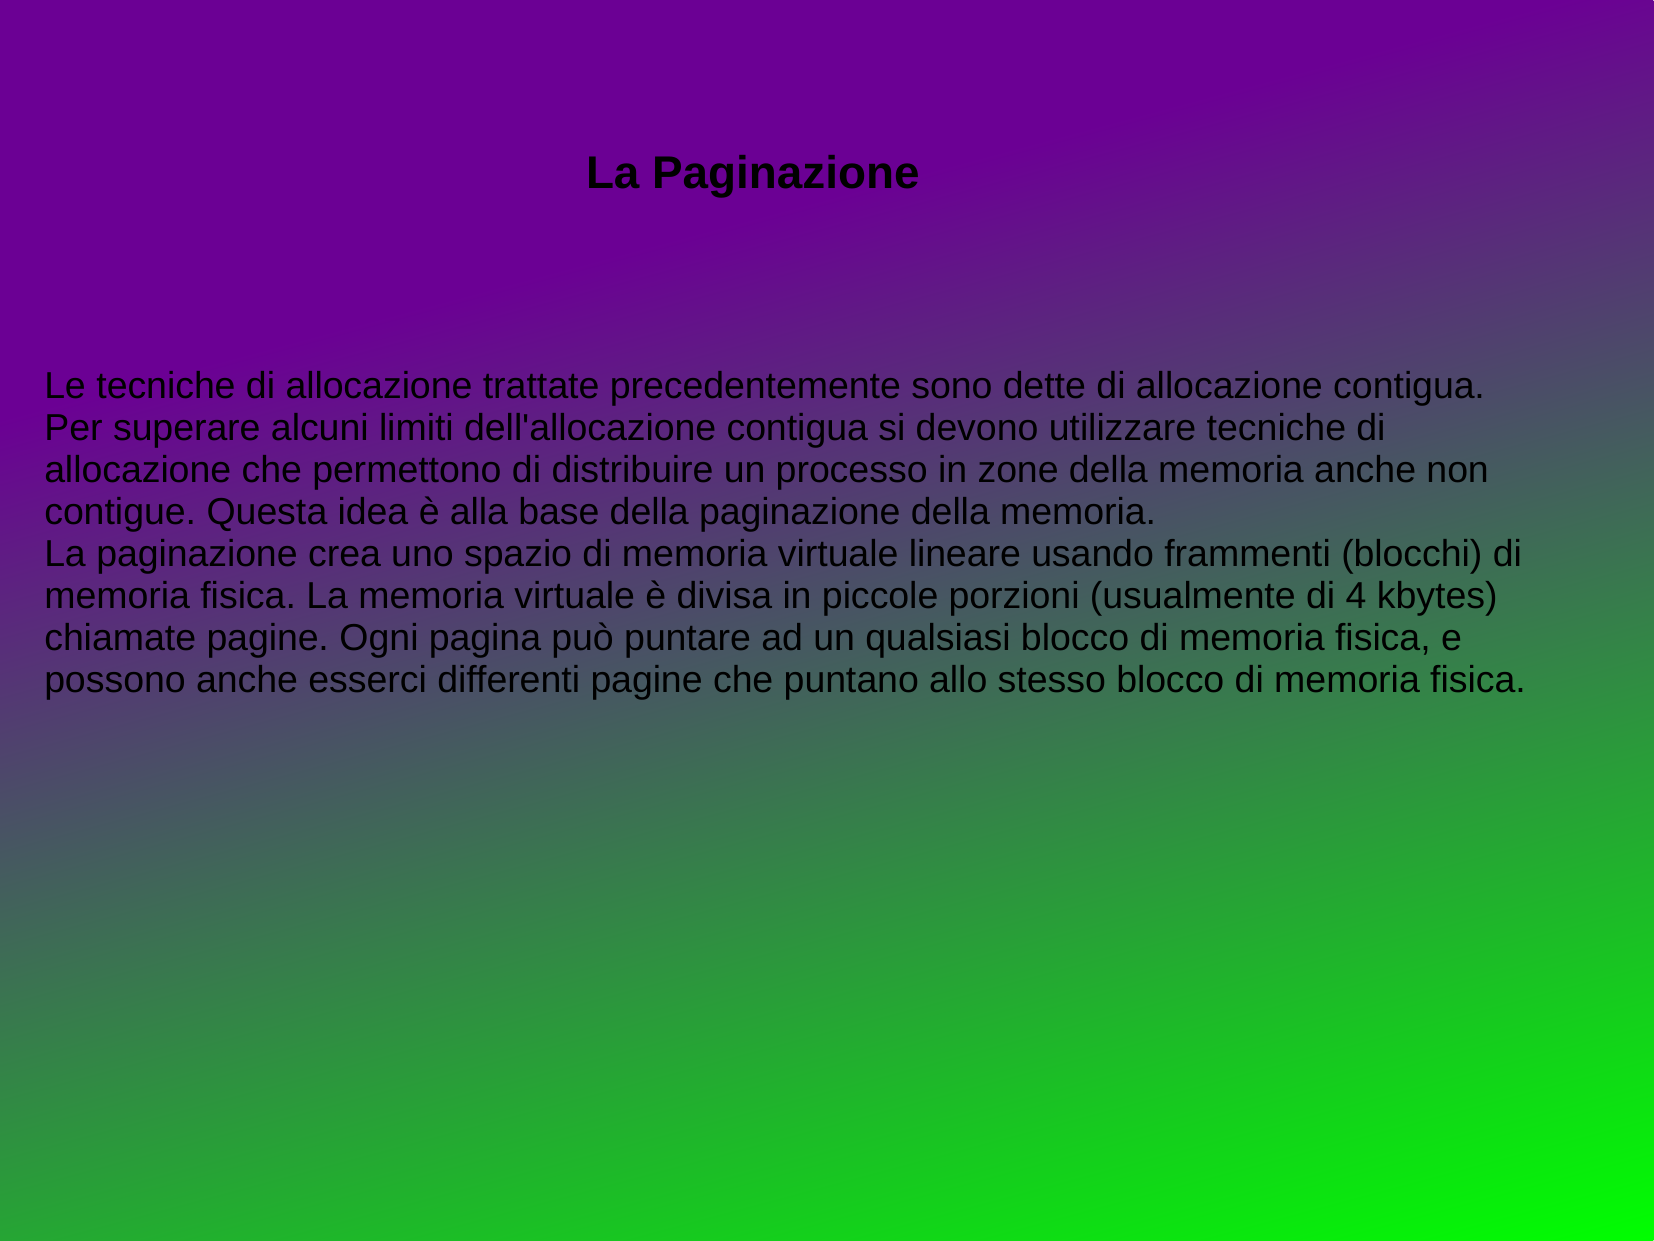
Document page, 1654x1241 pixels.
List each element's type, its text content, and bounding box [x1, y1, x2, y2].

text_box La Paginazione [354, 139, 1152, 207]
text_box Le tecniche di allocazione trattate precedentemente sono dette di allocazione contigua. Per superare alcuni limiti dell'allocazione contigua si devono utilizzare tecniche di allocazione che permettono di distribuire un processo in zone della memoria anche non contigue. Questa idea è alla base della paginazione della memoria. La paginazione crea uno spazio di memoria virtuale lineare usando frammenti (blocchi) di memoria fisica. La memoria virtuale è divisa in piccole porzioni (usualmente di 4 kbytes) chiamate pagine. Ogni pagina può puntare ad un qualsiasi blocco di memoria fisica, e possono anche esserci differenti pagine che puntano allo stesso blocco di memoria fisica. [29, 357, 1565, 709]
